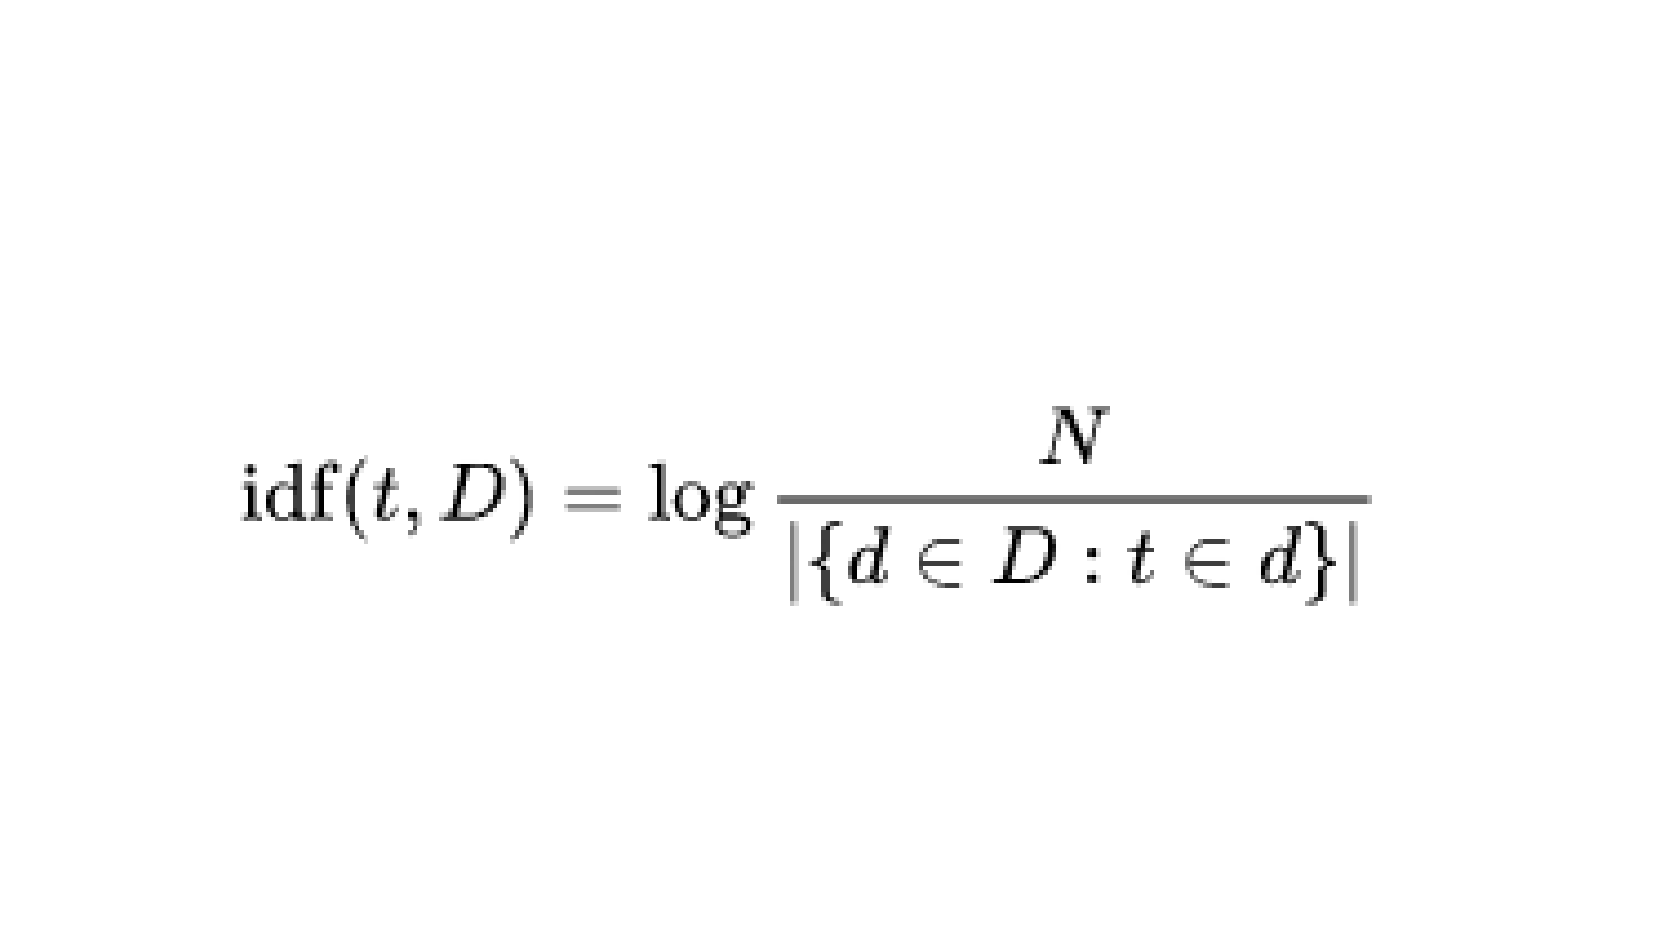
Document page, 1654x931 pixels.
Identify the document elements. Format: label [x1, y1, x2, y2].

picture [240, 402, 1381, 616]
